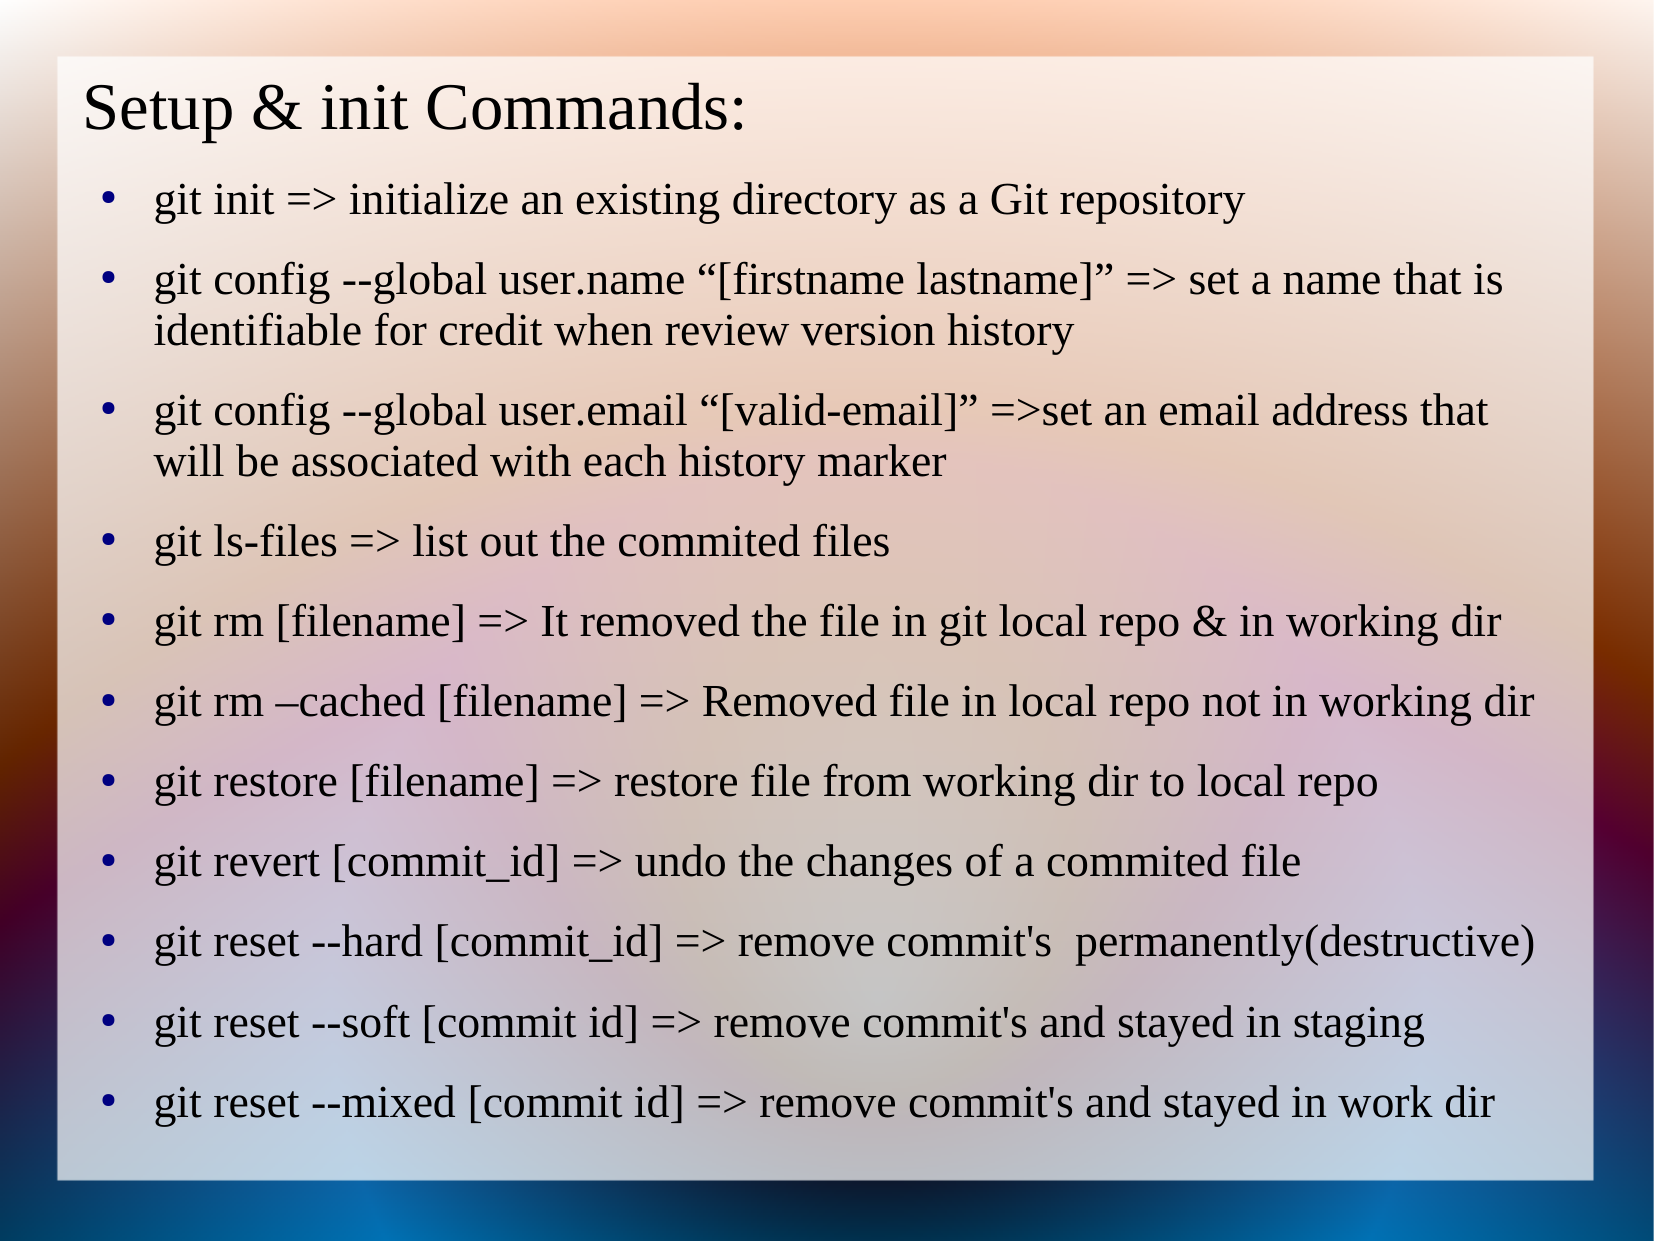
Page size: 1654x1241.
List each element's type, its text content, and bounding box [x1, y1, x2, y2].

picture [0, 0, 1654, 1241]
list Setup & init Commands: git init => initialize an existing directory as a Git repository git config --global user.name “[firstname lastname]” => set a name that is identifiable for credit when review version history git config --global user.email “[valid-email]” =>set an email address that will be associated with each history marker git ls-files => list out the commited files git rm [filename] => It removed the file in git local repo & in working dir git rm –cached [filename] => Removed file in local repo not in working dir git restore [filename] => restore file from working dir to local repo git revert [commit_id] => undo the changes of a commited file git reset --hard [commit_id] => remove commit's permanently(destructive) git reset --soft [commit id] => remove commit's and stayed in staging git reset --mixed [commit id] => remove commit's and stayed in work dir [82, 70, 1571, 1241]
